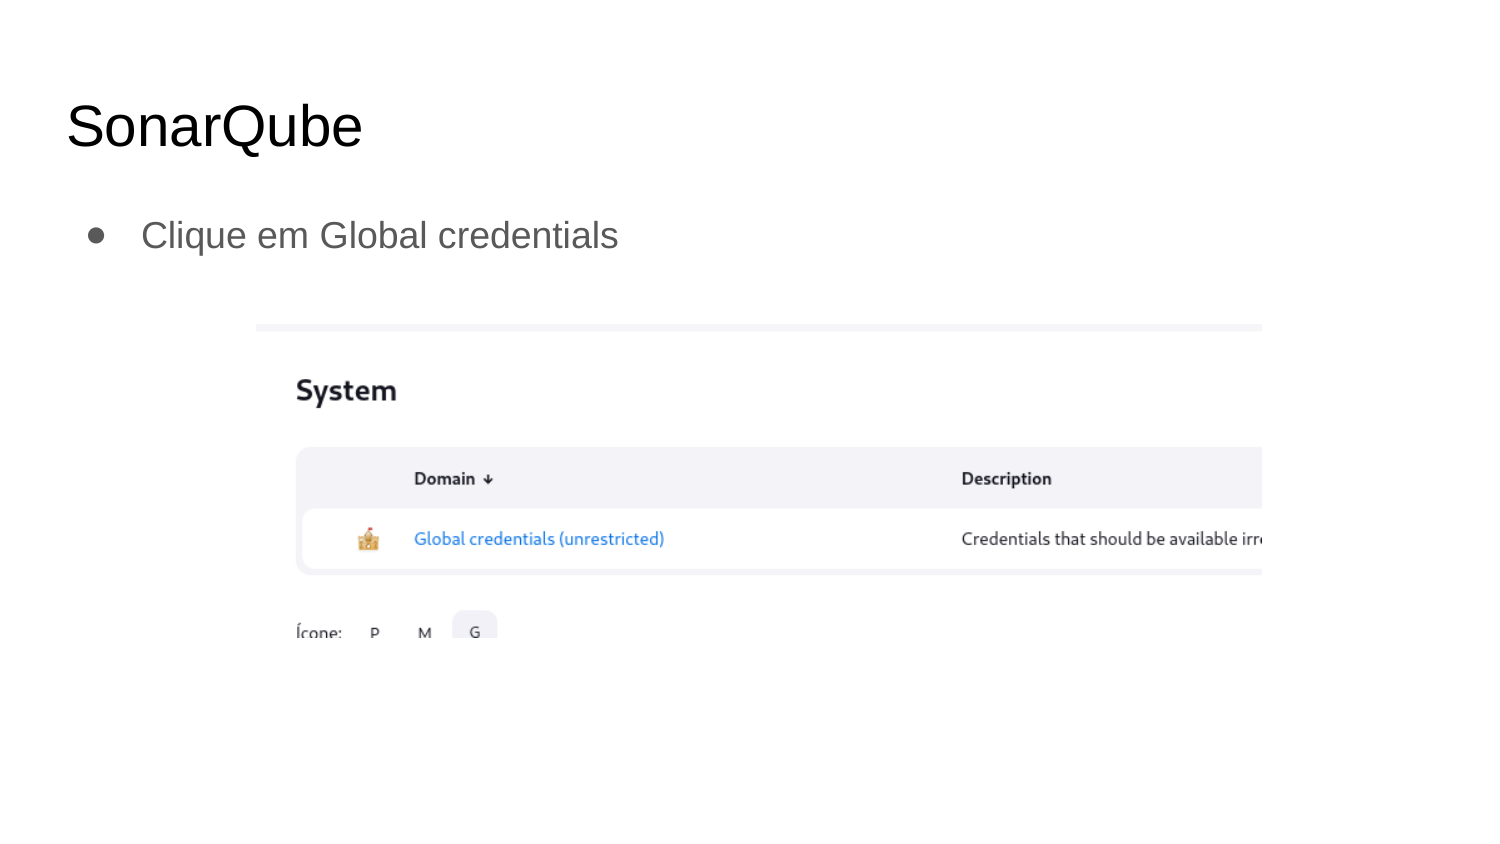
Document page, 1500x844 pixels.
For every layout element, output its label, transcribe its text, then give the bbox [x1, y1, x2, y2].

picture [256, 324, 1262, 638]
title SonarQube [51, 72, 1449, 167]
list Clique em Global credentials [51, 189, 1489, 750]
